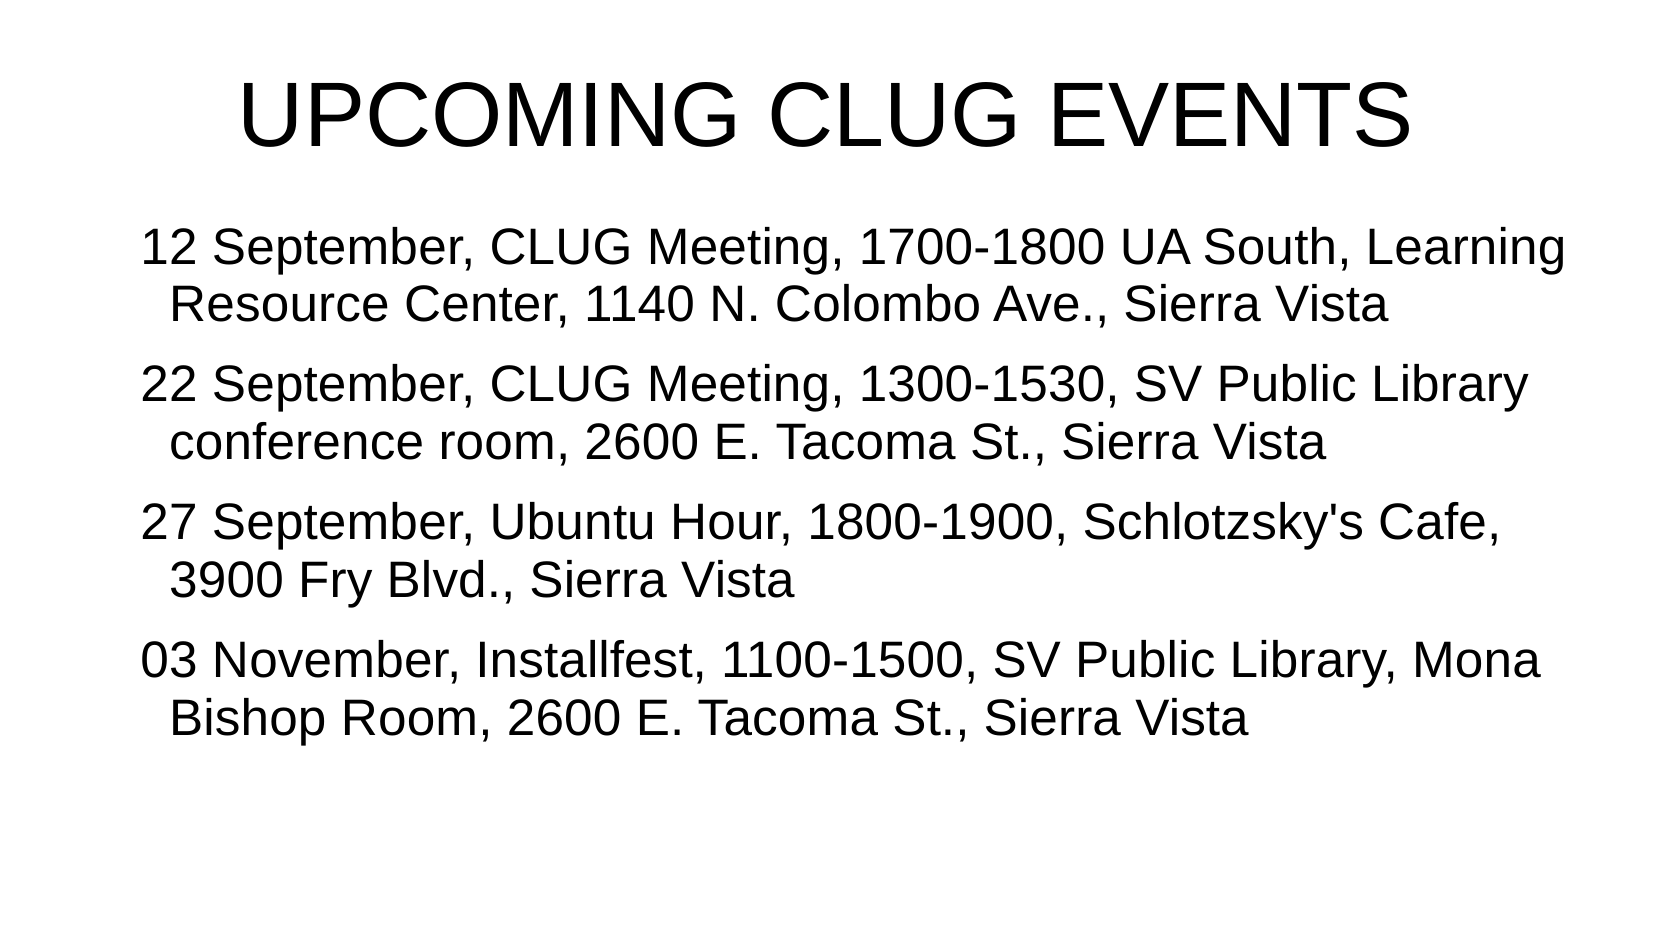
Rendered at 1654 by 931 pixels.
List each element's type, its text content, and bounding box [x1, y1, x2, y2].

list 12 September, CLUG Meeting, 1700-1800 UA South, Learning Resource Center, 1140 N. Colombo Ave., Sierra Vista 22 September, CLUG Meeting, 1300-1530, SV Public Library conference room, 2600 E. Tacoma St., Sierra Vista 27 September, Ubuntu Hour, 1800-1900, Schlotzsky's Cafe, 3900 Fry Blvd., Sierra Vista 03 November, Installfest, 1100-1500, SV Public Library, Mona Bishop Room, 2600 E. Tacoma St., Sierra Vista [82, 217, 1571, 758]
title UPCOMING CLUG EVENTS [82, 37, 1571, 193]
